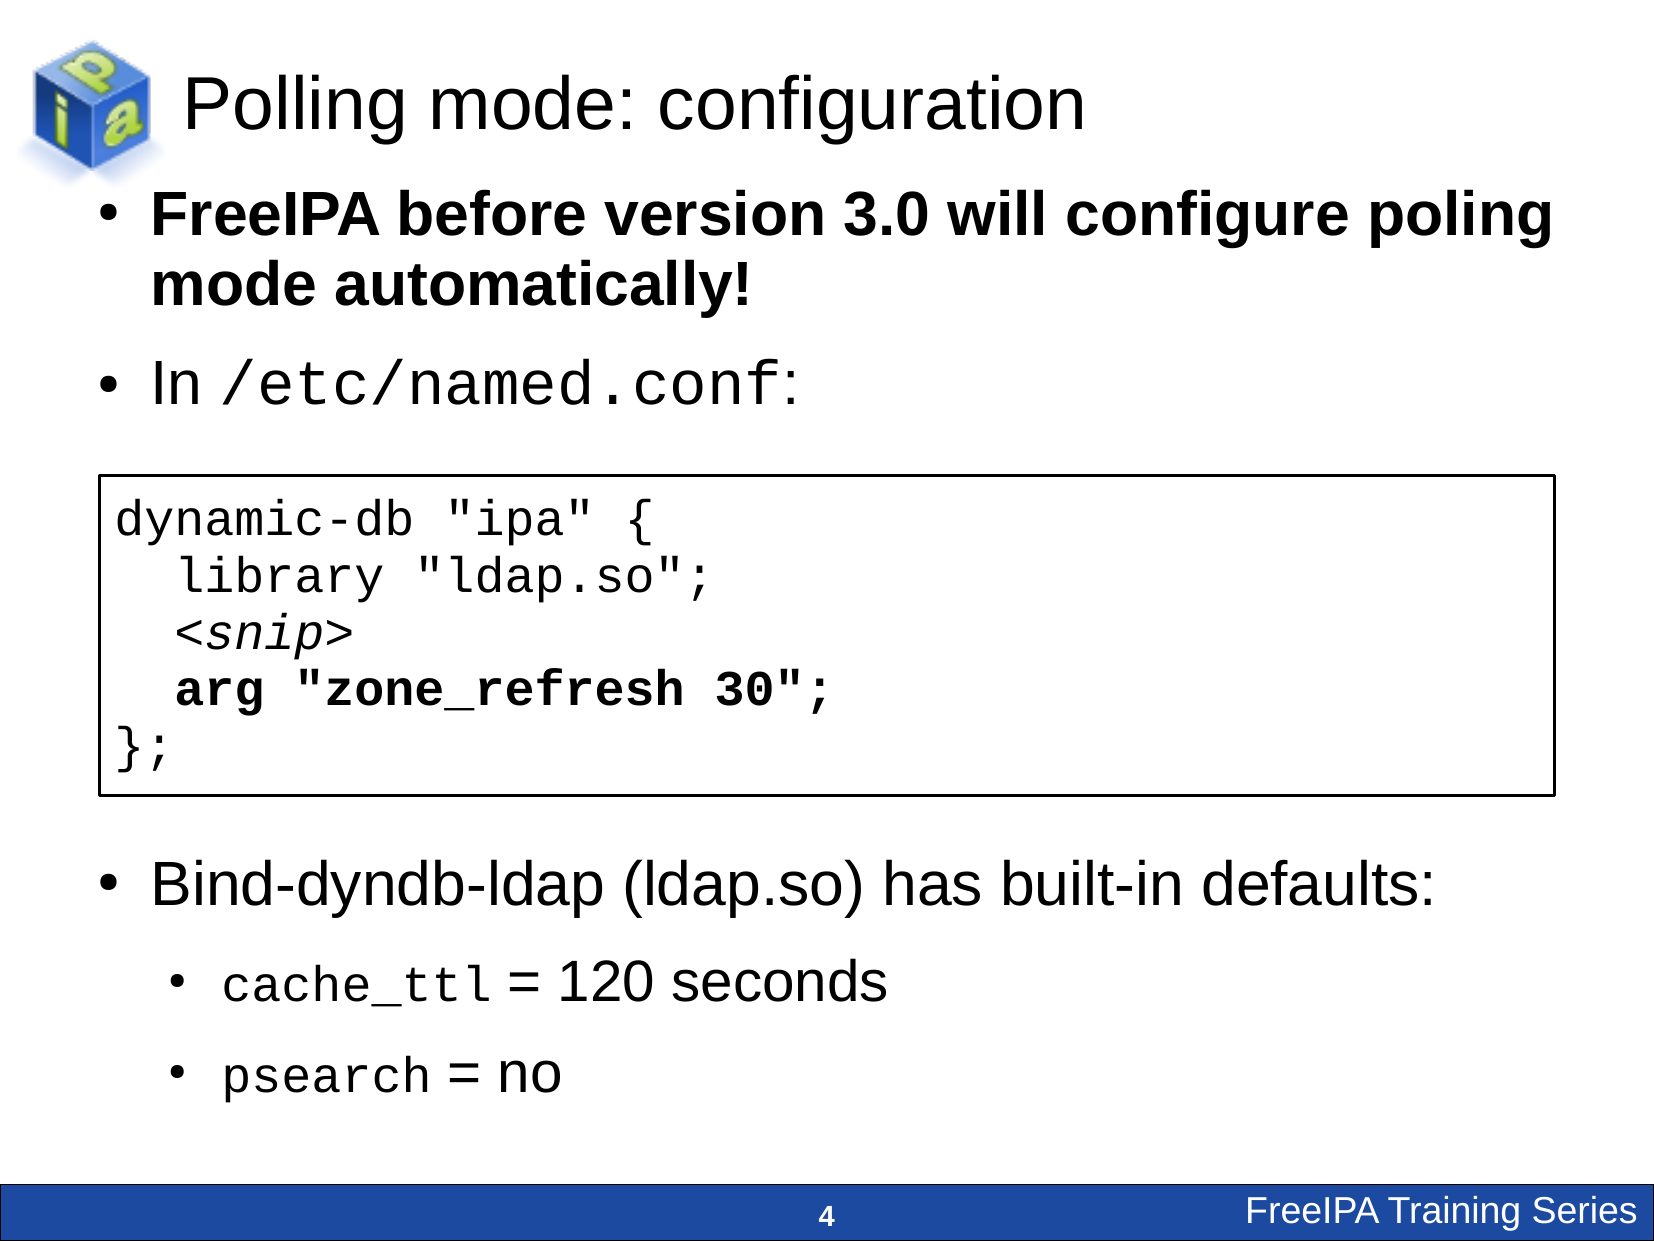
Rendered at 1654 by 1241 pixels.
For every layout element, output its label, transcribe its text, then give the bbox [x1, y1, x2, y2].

picture [17, 34, 165, 193]
title Polling mode: configuration [182, 31, 1579, 177]
list FreeIPA before version 3.0 will configure poling mode automatically! In /etc/named.conf: Bind-dyndb-ldap (ldap.so) has built-in defaults: cache_ttl = 120 seconds psearch = no [79, 179, 1568, 1108]
text_box dynamic-db "ipa" { library "ldap.so"; <snip> arg "zone_refresh 30"; }; [99, 475, 1555, 796]
